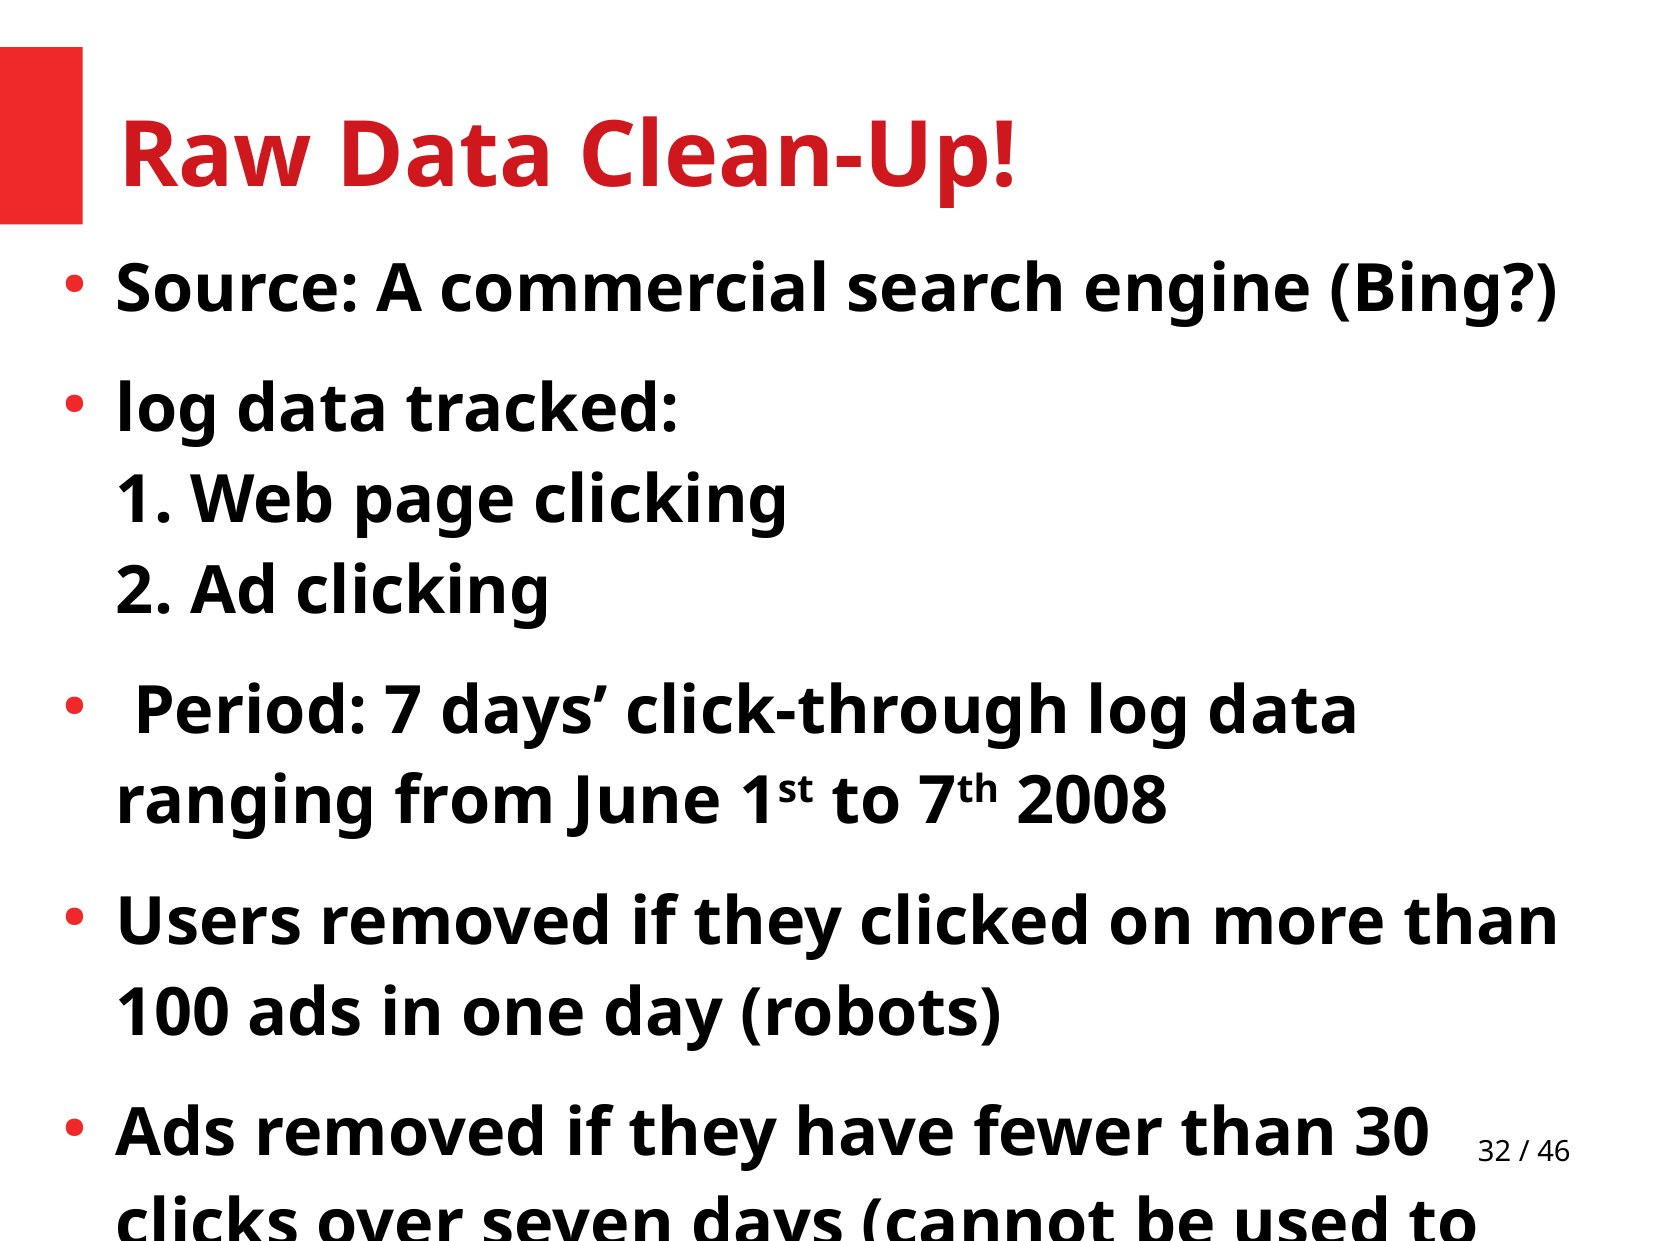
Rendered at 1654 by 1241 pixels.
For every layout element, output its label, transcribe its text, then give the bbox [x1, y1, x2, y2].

title Raw Data Clean-Up! [118, 49, 1571, 240]
list Source: A commercial search engine (Bing?) log data tracked: 1. Web page clicking 2. Ad clicking Period: 7 days’ click-through log data ranging from June 1st to 7th 2008 Users removed if they clicked on more than 100 ads in one day (robots) Ads removed if they have fewer than 30 clicks over seven days (cannot be used to draw a reliable statistical conclusions) Only English queries are considered! [45, 240, 1621, 1186]
